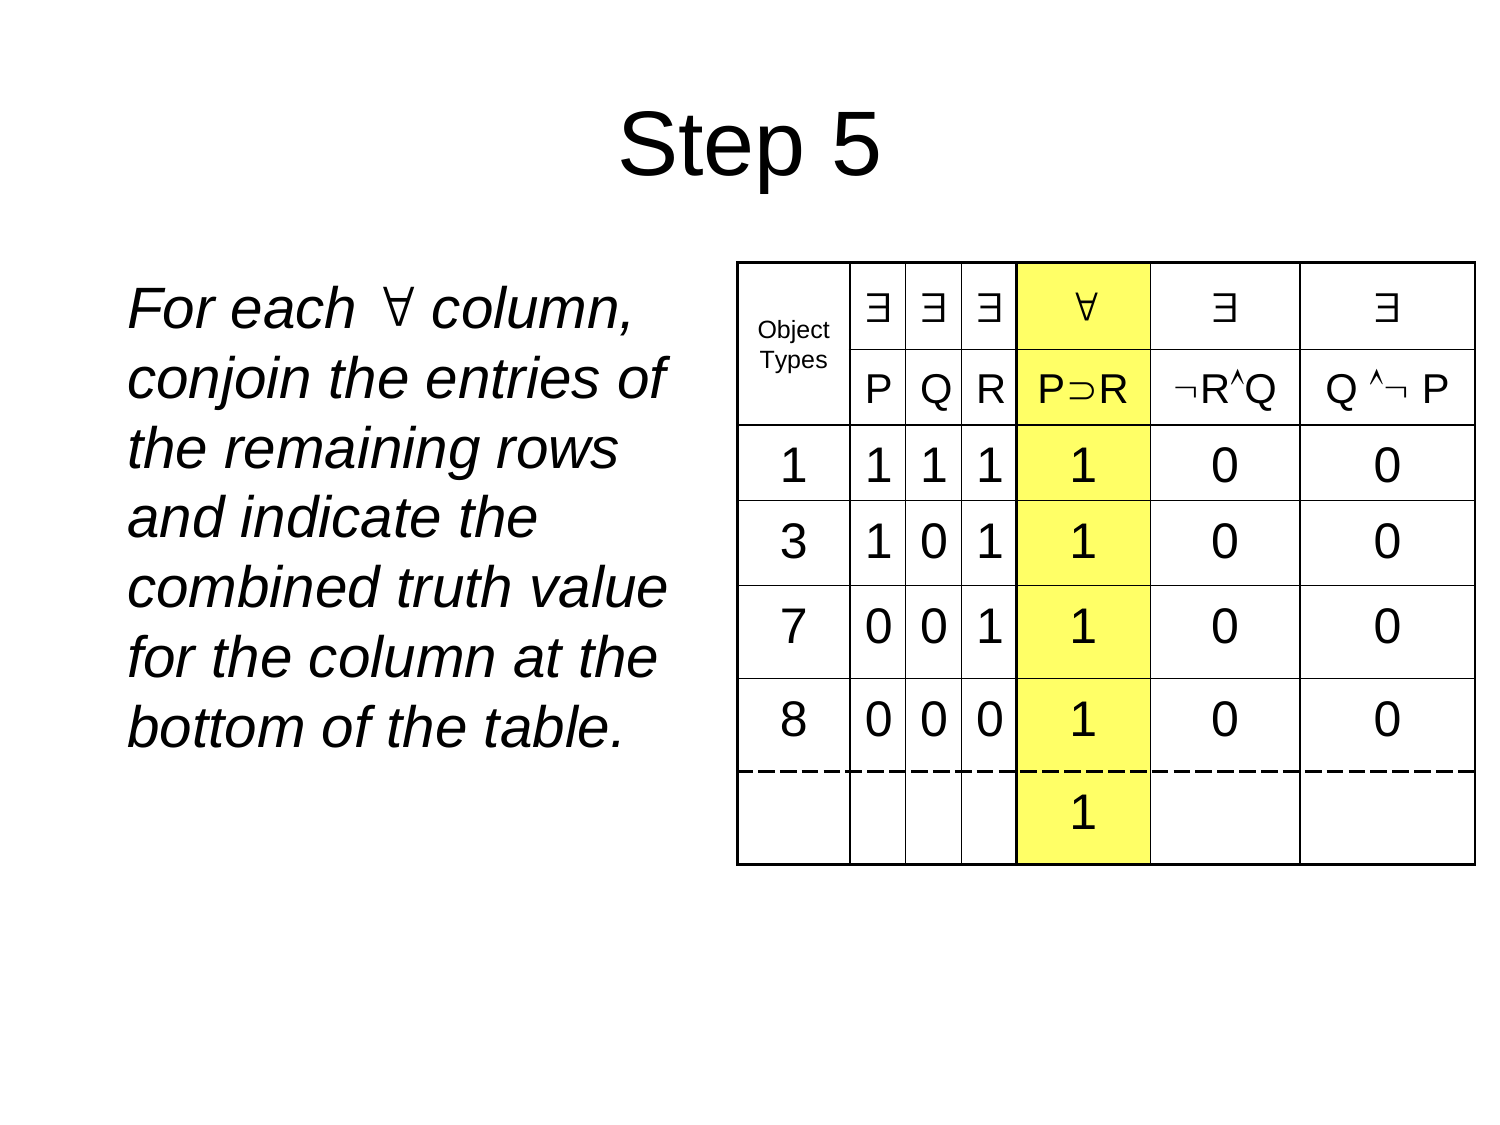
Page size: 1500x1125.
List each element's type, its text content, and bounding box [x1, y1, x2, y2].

table_cell 1 [962, 426, 1015, 500]
table_header  [962, 264, 1015, 349]
table_cell 0 [1301, 679, 1474, 772]
table_cell RQ [1151, 350, 1299, 424]
table_cell 3 [739, 501, 849, 585]
table_header  [906, 264, 961, 349]
table_cell [906, 772, 961, 863]
table_cell 0 [1151, 679, 1299, 772]
table_header  [1151, 264, 1299, 349]
table_cell [1301, 772, 1474, 863]
table_cell 1 [1018, 501, 1150, 585]
title Step 5 [75, 45, 1426, 233]
table_cell 0 [906, 586, 961, 678]
table_cell 1 [1018, 772, 1150, 863]
table_cell 1 [1018, 586, 1150, 678]
table_cell 8 [739, 679, 849, 772]
table_cell 0 [1151, 426, 1299, 500]
table_cell 0 [962, 679, 1015, 772]
table_cell 1 [739, 426, 849, 500]
table_cell 1 [962, 501, 1015, 585]
table_cell 0 [1301, 501, 1474, 585]
table_cell 0 [851, 586, 905, 678]
table_cell 0 [1301, 586, 1474, 678]
table_cell 0 [851, 679, 905, 772]
table_header  [1301, 264, 1474, 349]
table_header  [851, 264, 905, 349]
table_cell 0 [906, 679, 961, 772]
table_cell Q [906, 350, 961, 424]
table_header  [1018, 264, 1150, 349]
table_cell R [962, 350, 1015, 424]
table_cell 0 [906, 501, 961, 585]
table_cell 0 [1151, 501, 1299, 585]
table_cell 7 [739, 586, 849, 678]
table_cell 0 [1151, 586, 1299, 678]
table_cell [851, 772, 905, 863]
table_cell 1 [851, 501, 905, 585]
table_cell [962, 772, 1015, 863]
table_cell 1 [851, 426, 905, 500]
table_cell PR [1018, 350, 1150, 424]
table_cell 1 [906, 426, 961, 500]
table_cell [1151, 772, 1299, 863]
table_cell 1 [1018, 426, 1150, 500]
table_cell Q  P [1301, 350, 1474, 424]
table_cell 0 [1301, 426, 1474, 500]
table_cell 1 [962, 586, 1015, 678]
list For each  column, conjoin the entries of the remaining rows and indicate the combined truth value for the column at the bottom of the table. [24, 262, 688, 1005]
table_header Object Types [739, 264, 849, 424]
table_cell P [851, 350, 905, 424]
table_cell 1 [1018, 679, 1150, 772]
table_cell [739, 772, 849, 863]
